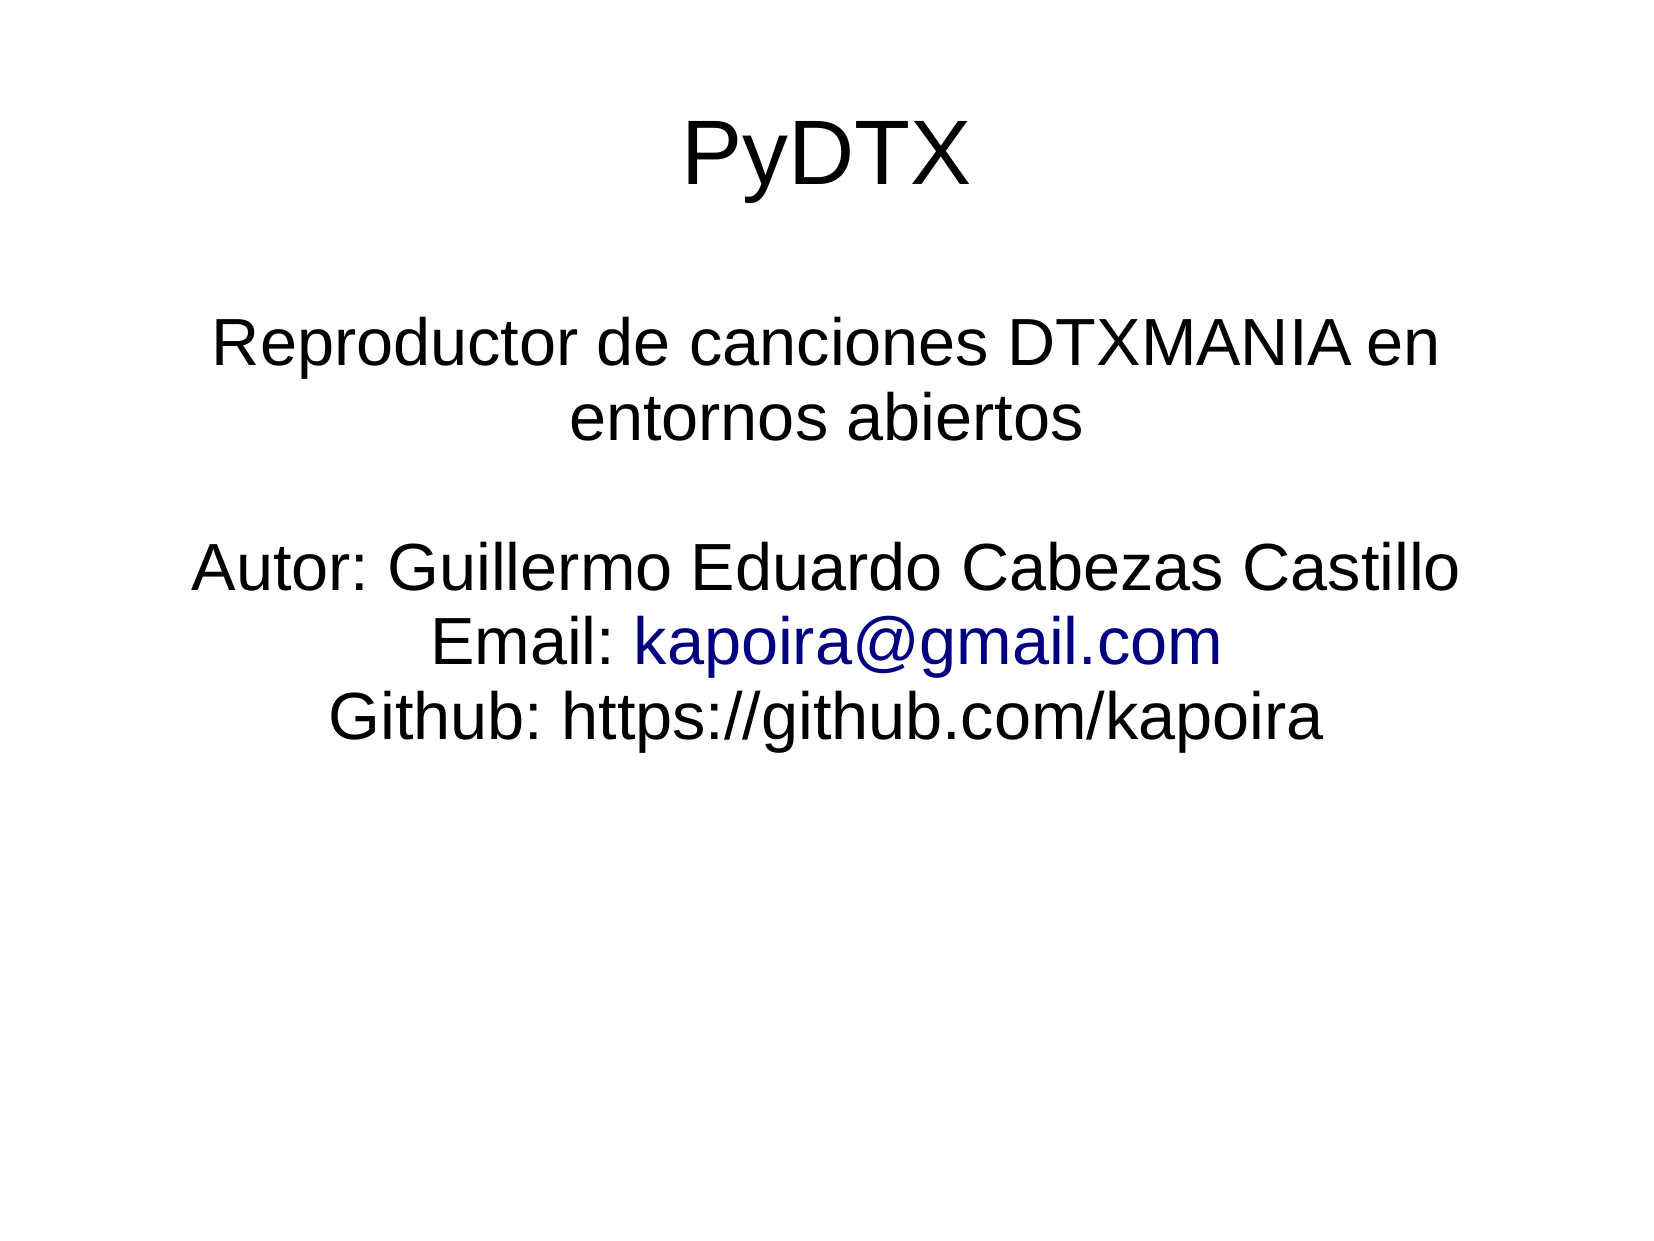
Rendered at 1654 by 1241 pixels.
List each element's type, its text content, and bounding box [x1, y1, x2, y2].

subtitle Reproductor de canciones DTXMANIA en entornos abiertos Autor: Guillermo Eduardo Cabezas Castillo Email: kapoira@gmail.com Github: https://github.com/kapoira [82, 49, 1571, 1010]
